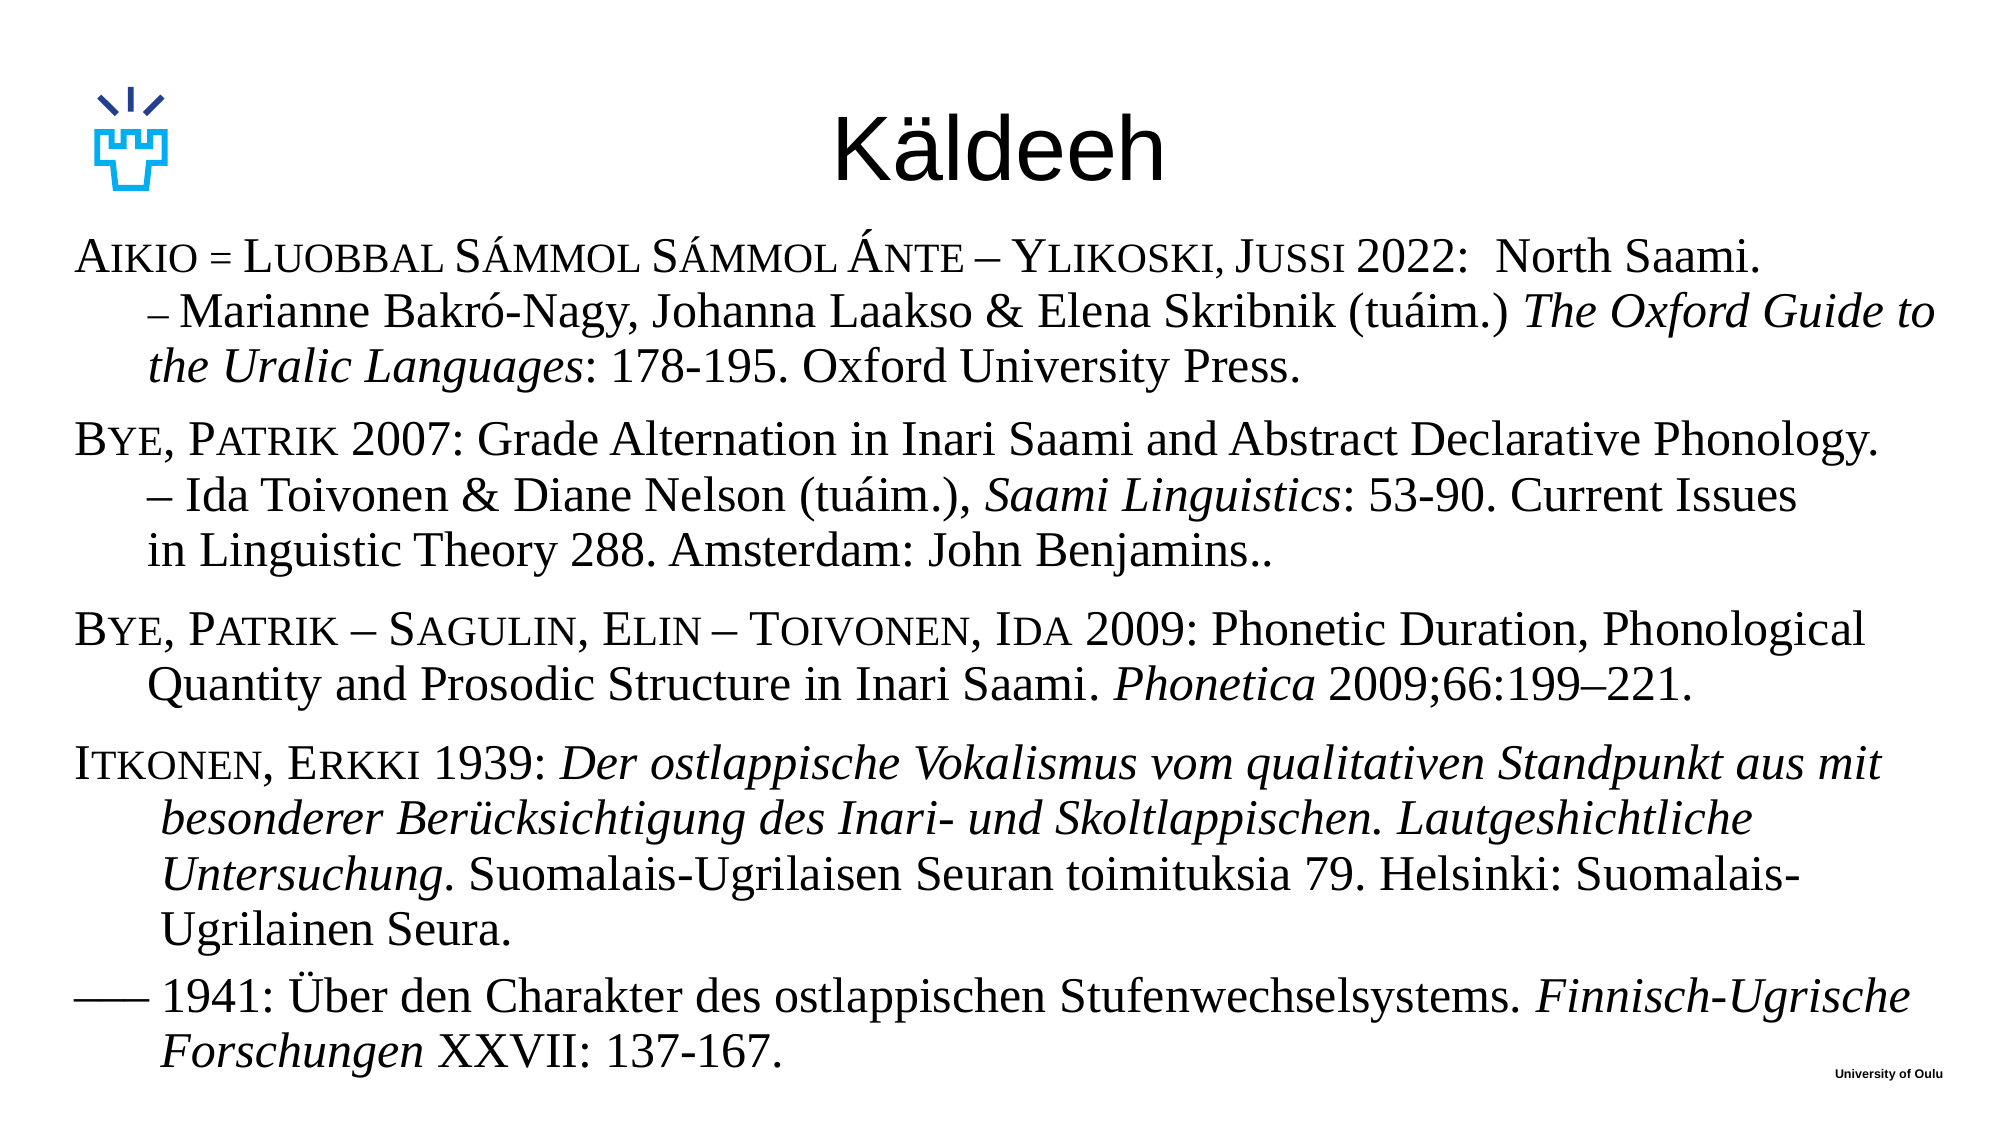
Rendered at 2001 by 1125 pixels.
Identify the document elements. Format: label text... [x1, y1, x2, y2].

list AIKIO = LUOBBAL SÁMMOL SÁMMOL ÁNTE – YLIKOSKI, JUSSI 2022: North Saami. – Marianne Bakró-Nagy, Johanna Laakso & Elena Skribnik (tuáim.) The Oxford Guide to the Uralic Languages: 178-195. Oxford University Press. BYE, PATRIK 2007: Grade Alternation in Inari Saami and Abstract Declarative Phonology. – Ida Toivonen & Diane Nelson (tuáim.), Saami Linguistics: 53-90. Current Issues in Linguistic Theory 288. Amsterdam: John Benjamins.. BYE, PATRIK – SAGULIN, ELIN – TOIVONEN, IDA 2009: Phonetic Duration, Phonological Quantity and Prosodic Structure in Inari Saami. Phonetica 2009;66:199–221. ITKONEN, ERKKI 1939: Der ostlappische Vokalismus vom qualitativen Standpunkt aus mit besonderer Berücksichtigung des Inari- und Skoltlappischen. Lautgeshichtliche Untersuchung. Suomalais-Ugrilaisen Seuran toimituksia 79. Helsinki: Suomalais- Ugrilainen Seura. ––– 1941: Über den Charakter des ostlappischen Stufenwechselsystems. Finnisch-Ugrische Forschungen XXVII: 137-167. [3, 227, 1955, 1104]
title Käldeeh [539, 47, 1461, 227]
